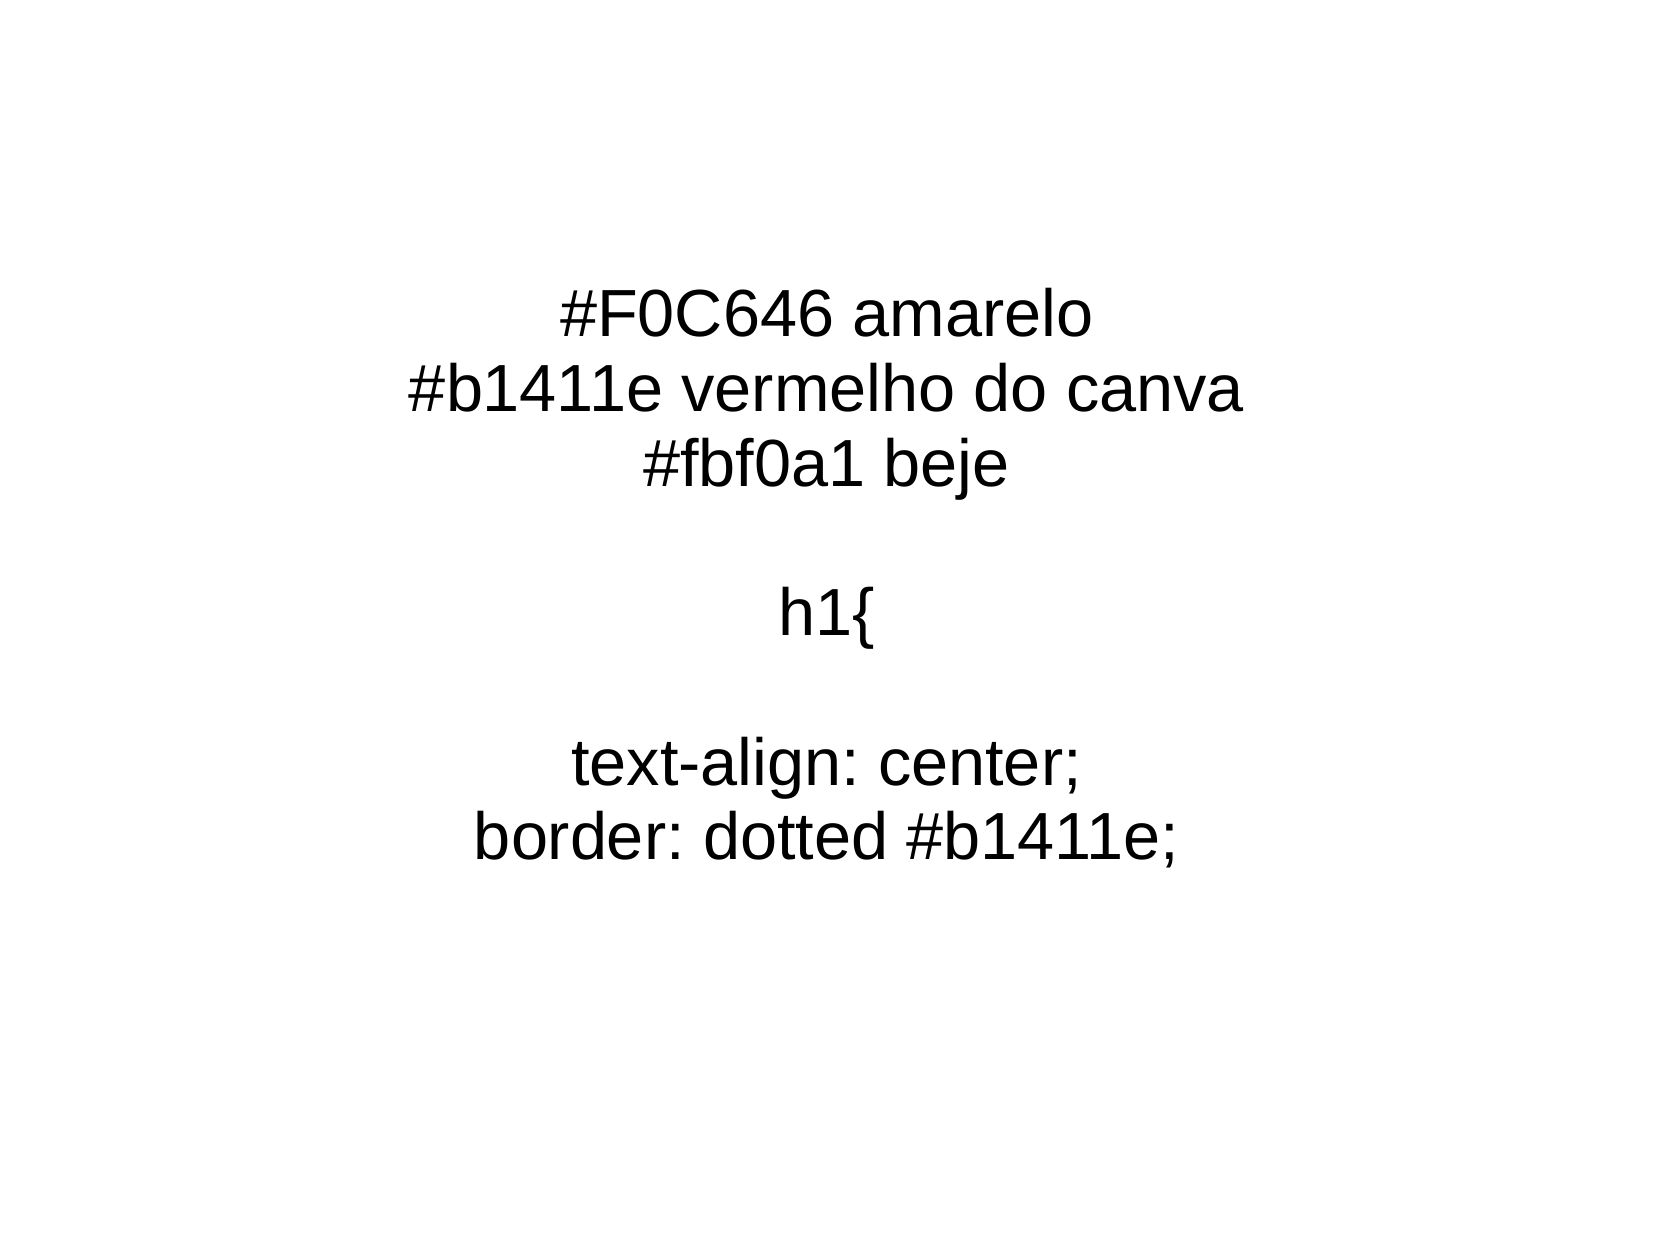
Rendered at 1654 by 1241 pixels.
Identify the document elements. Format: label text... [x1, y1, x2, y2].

subtitle #F0C646 amarelo #b1411e vermelho do canva #fbf0a1 beje h1{ text-align: center; border: dotted #b1411e; [82, 275, 1571, 1024]
